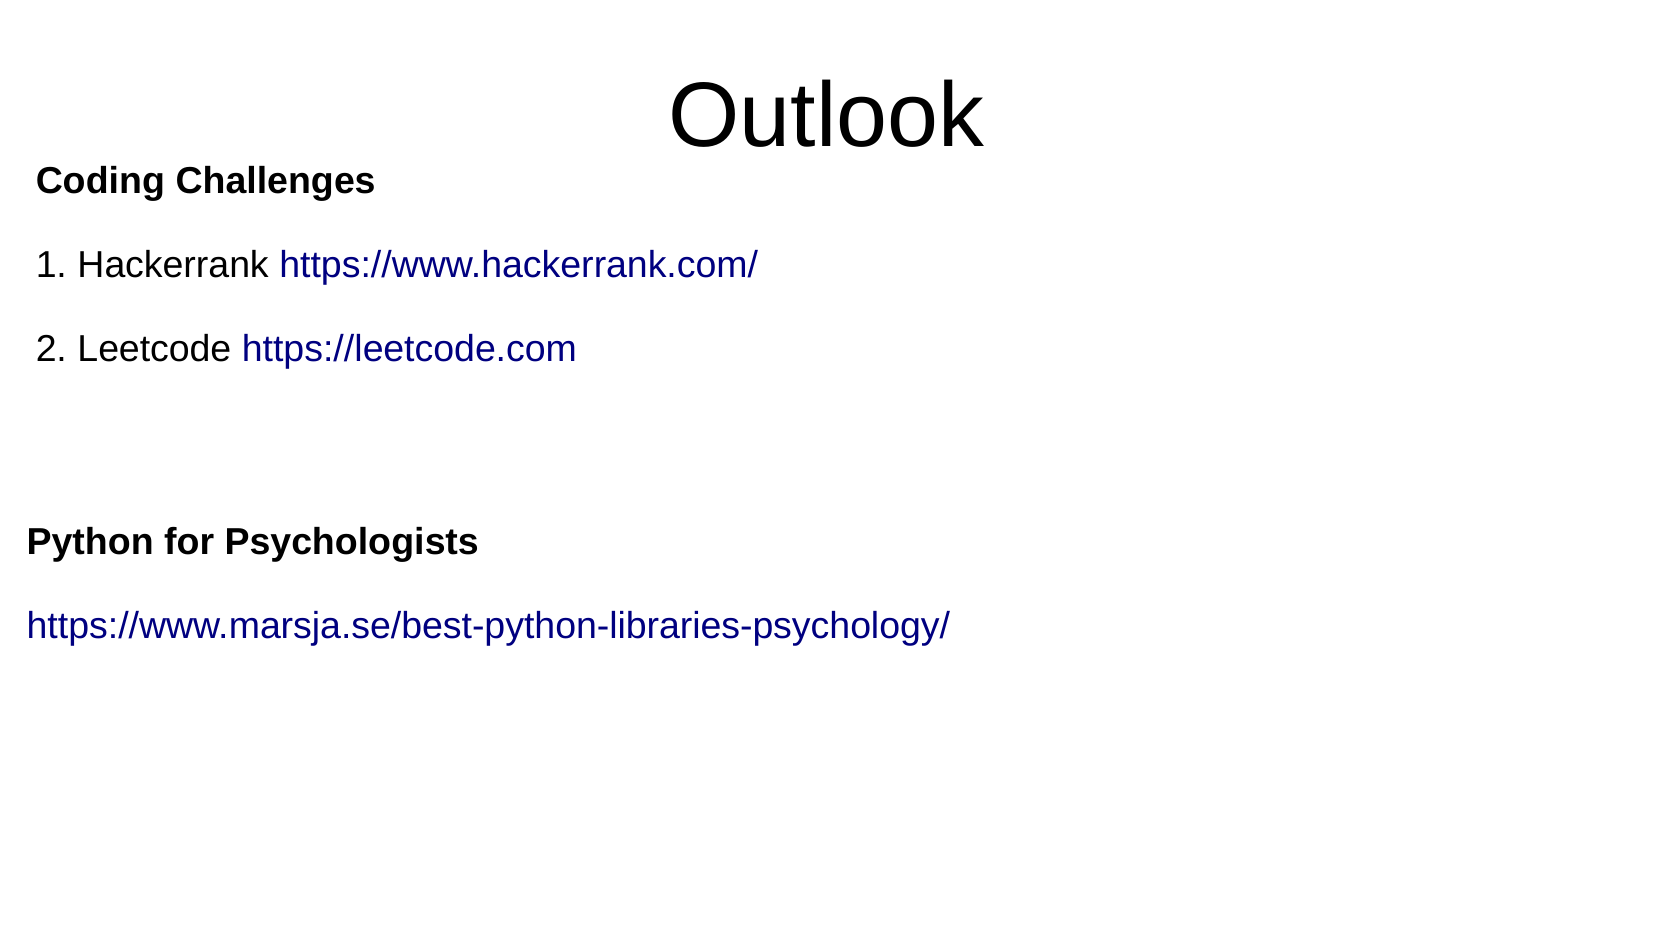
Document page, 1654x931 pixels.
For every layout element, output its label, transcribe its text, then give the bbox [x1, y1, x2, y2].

title Outlook [82, 37, 1571, 193]
text_box Coding Challenges 1. Hackerrank https://www.hackerrank.com/ 2. Leetcode https://leetcode.com [21, 151, 1512, 461]
text_box Python for Psychologists https://www.marsja.se/best-python-libraries-psychology/ [11, 512, 1503, 780]
